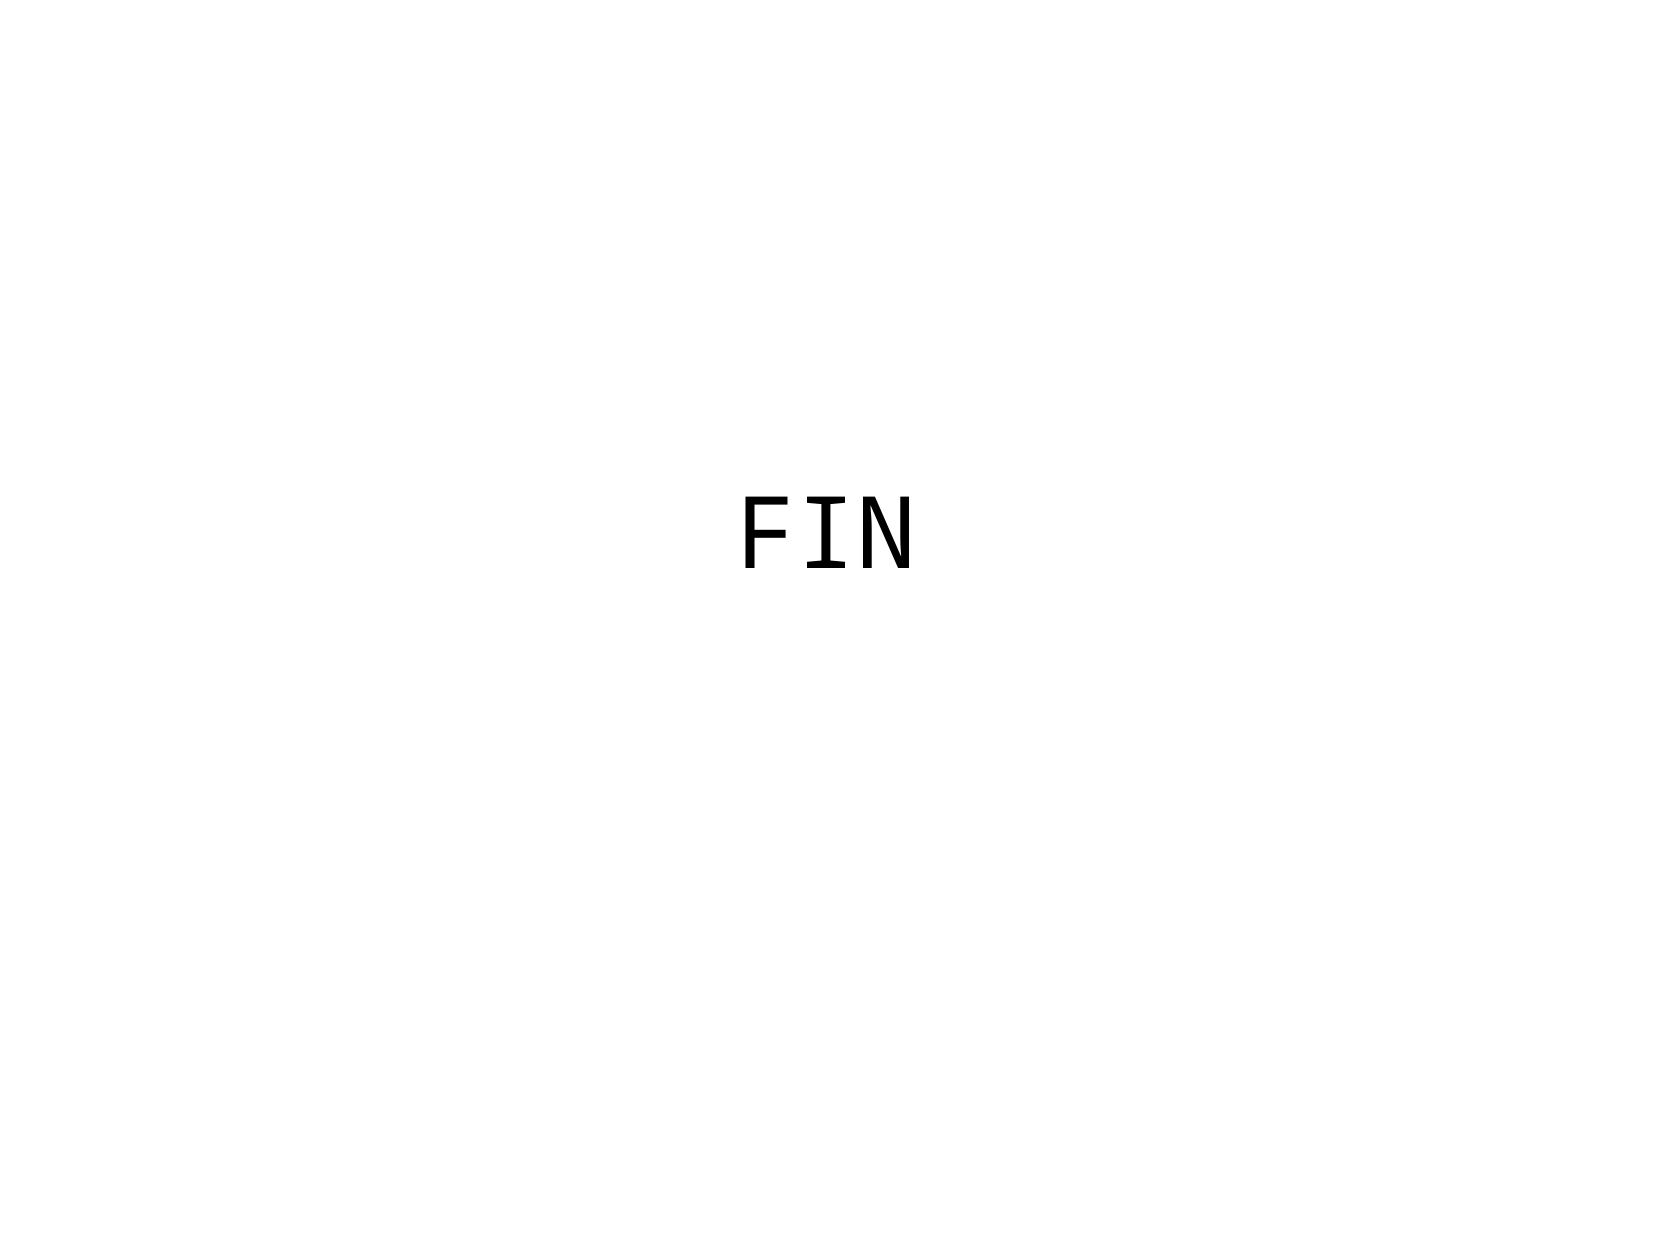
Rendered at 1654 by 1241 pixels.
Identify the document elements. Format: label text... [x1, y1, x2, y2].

subtitle FIN [82, 49, 1571, 1010]
